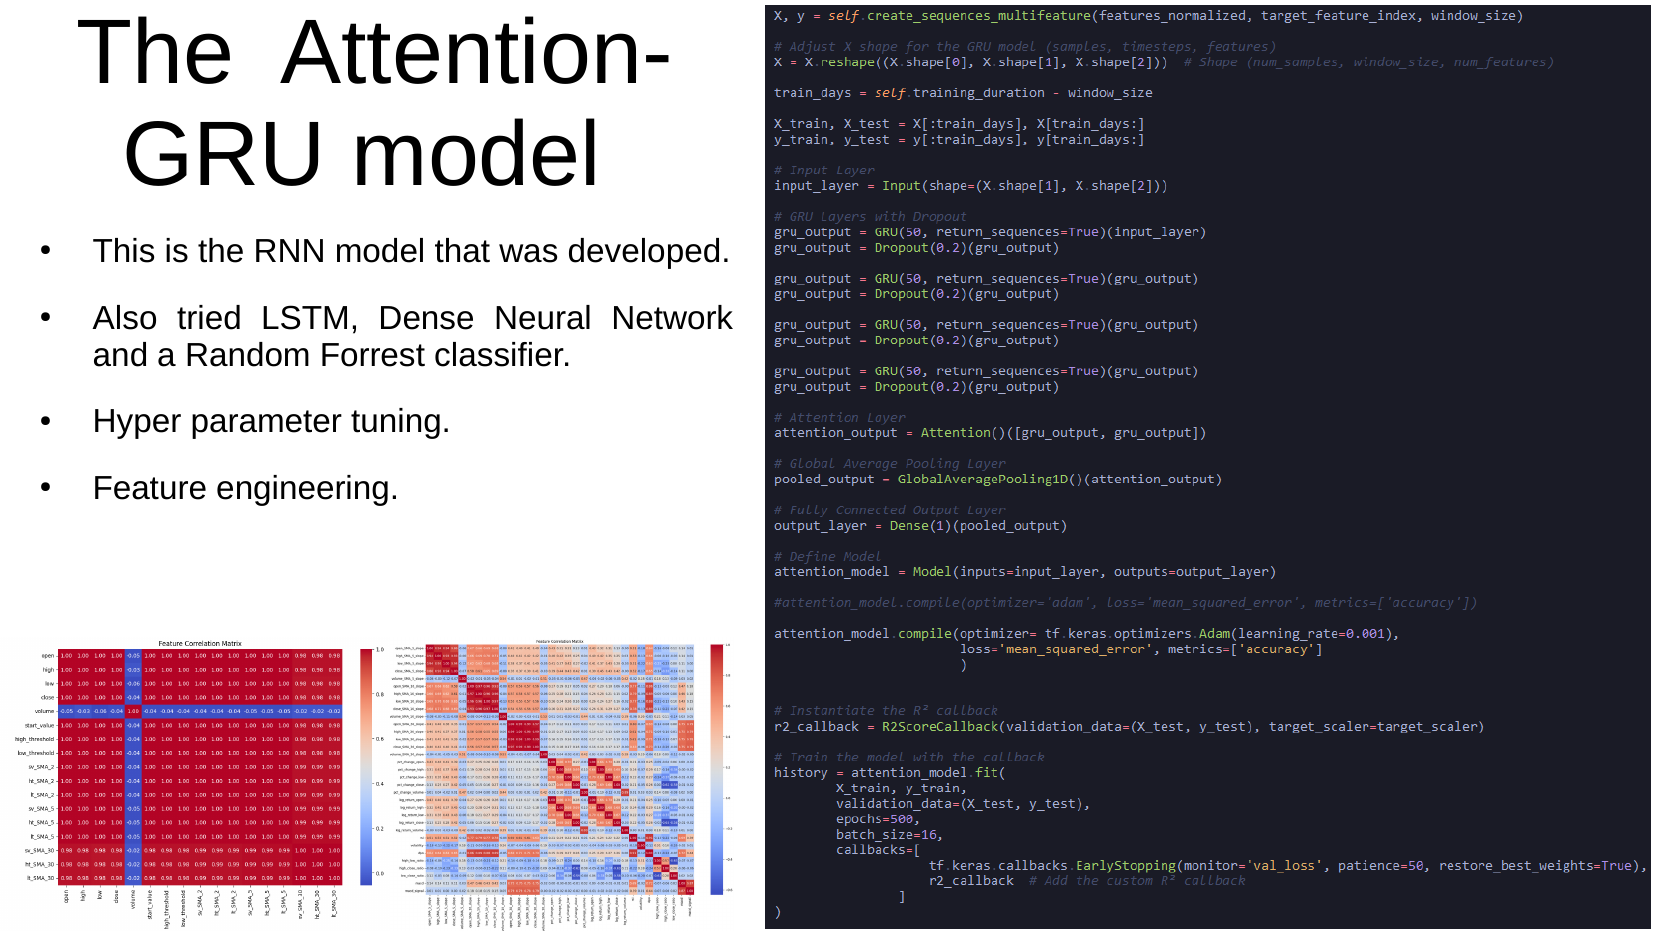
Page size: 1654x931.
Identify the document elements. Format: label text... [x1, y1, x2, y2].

title The Attention-GRU model [0, 0, 751, 206]
picture [0, 637, 734, 931]
picture [765, 5, 1651, 929]
list This is the RNN model that was developed. Also tried LSTM, Dense Neural Network and a Random Forrest classifier. Hyper parameter tuning. Feature engineering. [21, 232, 735, 608]
